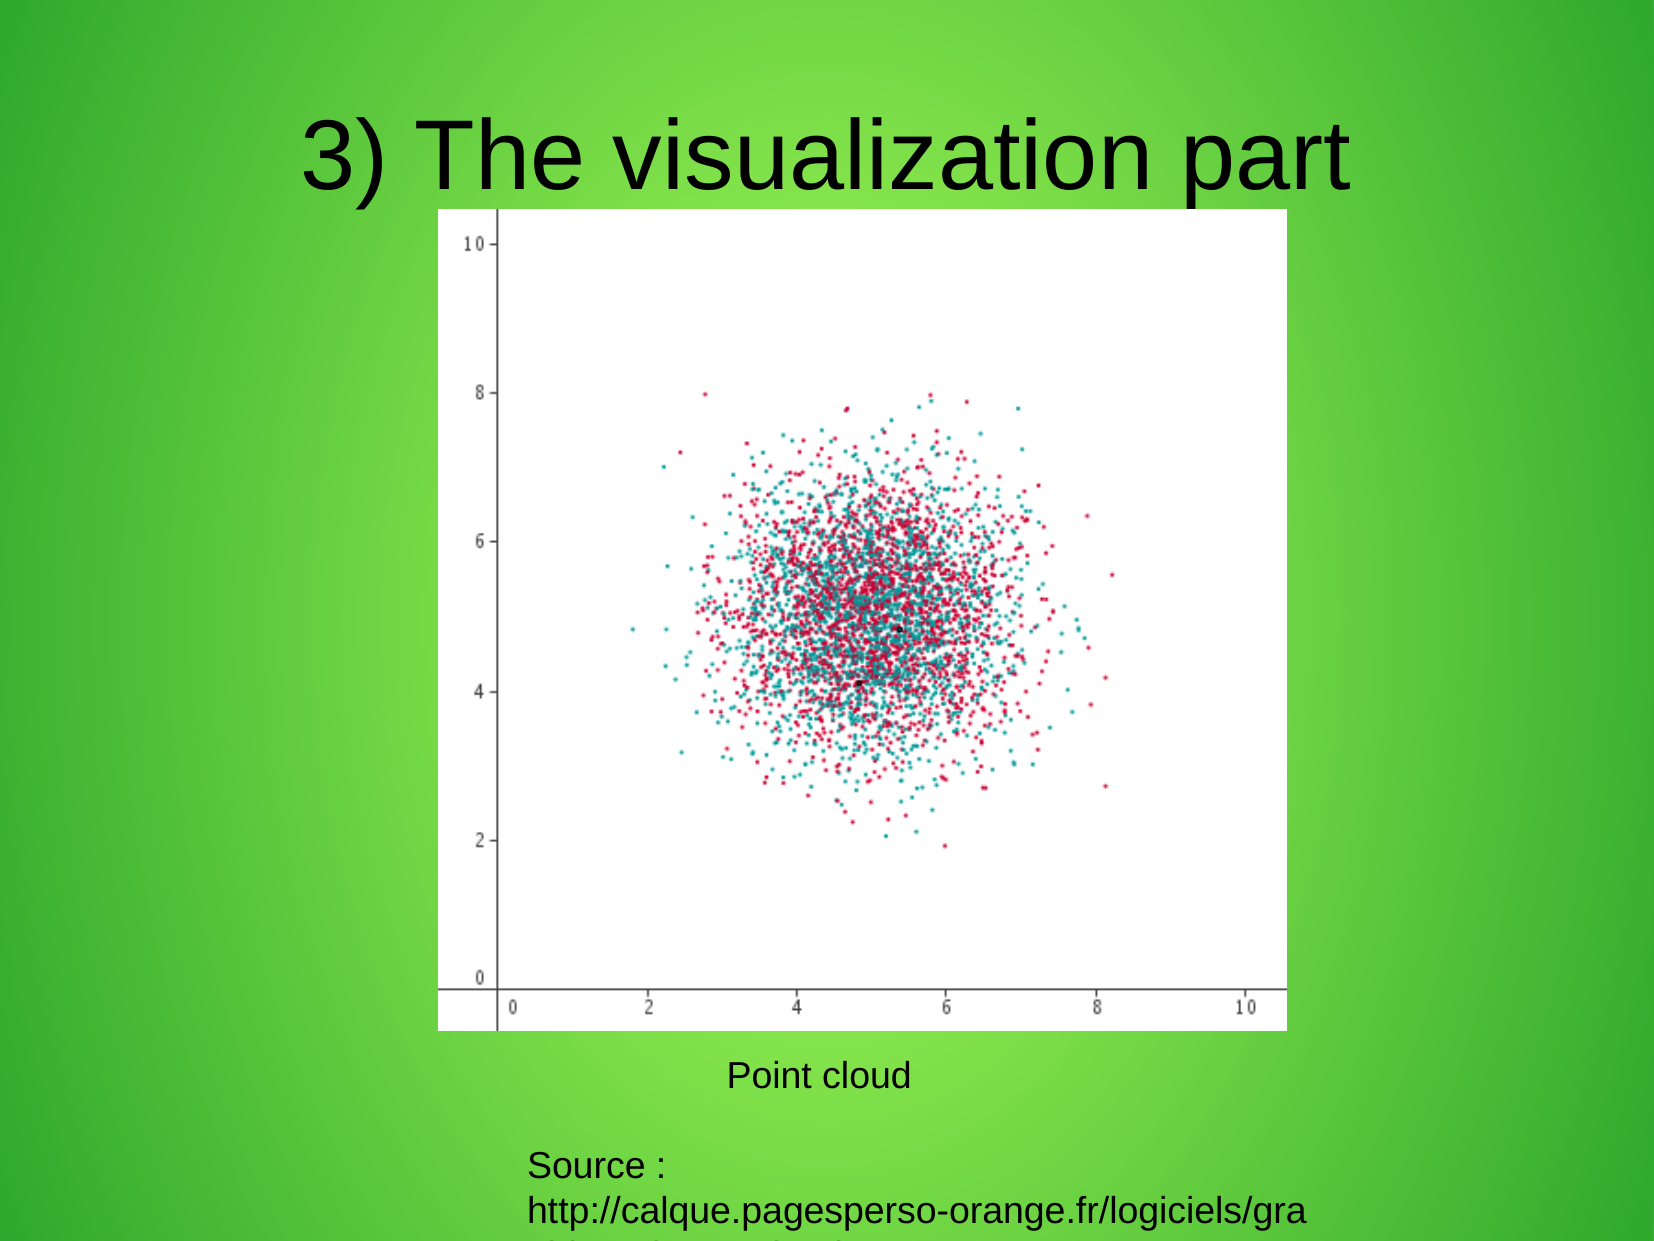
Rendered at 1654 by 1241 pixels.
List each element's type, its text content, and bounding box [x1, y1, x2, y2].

title 3) The visualization part [82, 47, 1571, 252]
picture [438, 209, 1287, 1031]
text_box Point cloud Source : http://calque.pagesperso-orange.fr/logiciels/graphisme/nuage.html [512, 1043, 1339, 1241]
